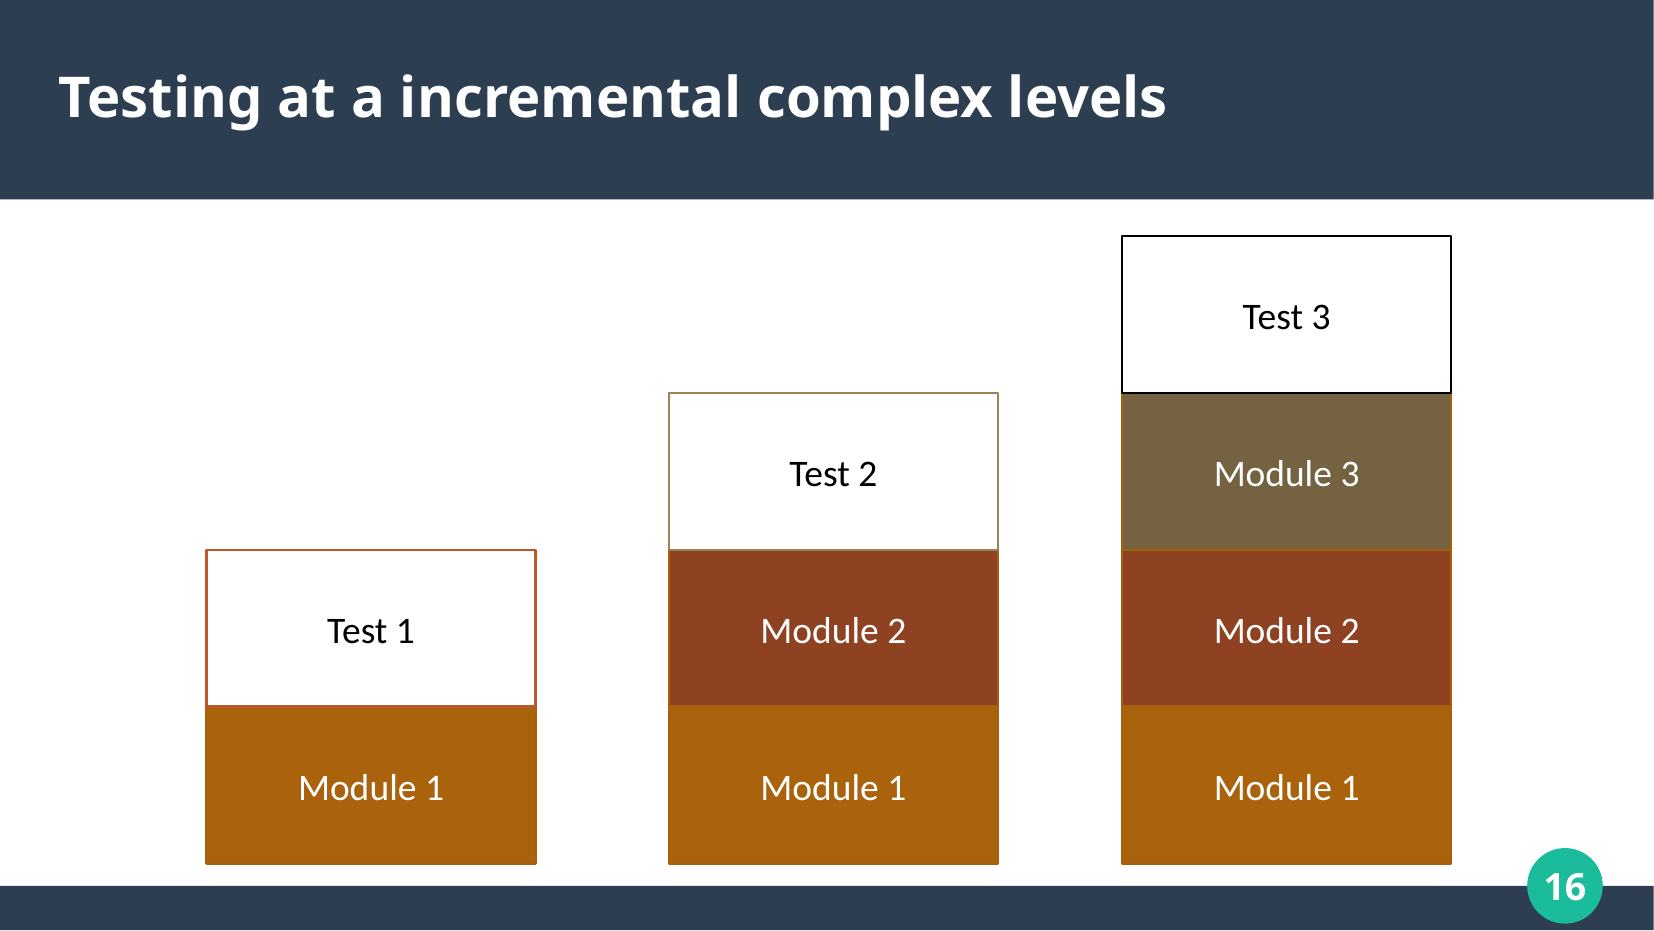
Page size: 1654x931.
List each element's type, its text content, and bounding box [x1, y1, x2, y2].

text_box Module 1 [206, 707, 536, 864]
text_box Module 3 [1122, 393, 1452, 550]
text_box Module 2 [1122, 550, 1452, 707]
text_box Test 3 [1122, 236, 1452, 393]
text_box Test 2 [668, 393, 998, 550]
text_box Test 1 [206, 549, 536, 707]
text_box Module 2 [668, 550, 998, 707]
text_box Module 1 [668, 707, 998, 864]
title Testing at a incremental complex levels [59, 37, 1595, 155]
text_box Module 1 [1122, 707, 1452, 864]
